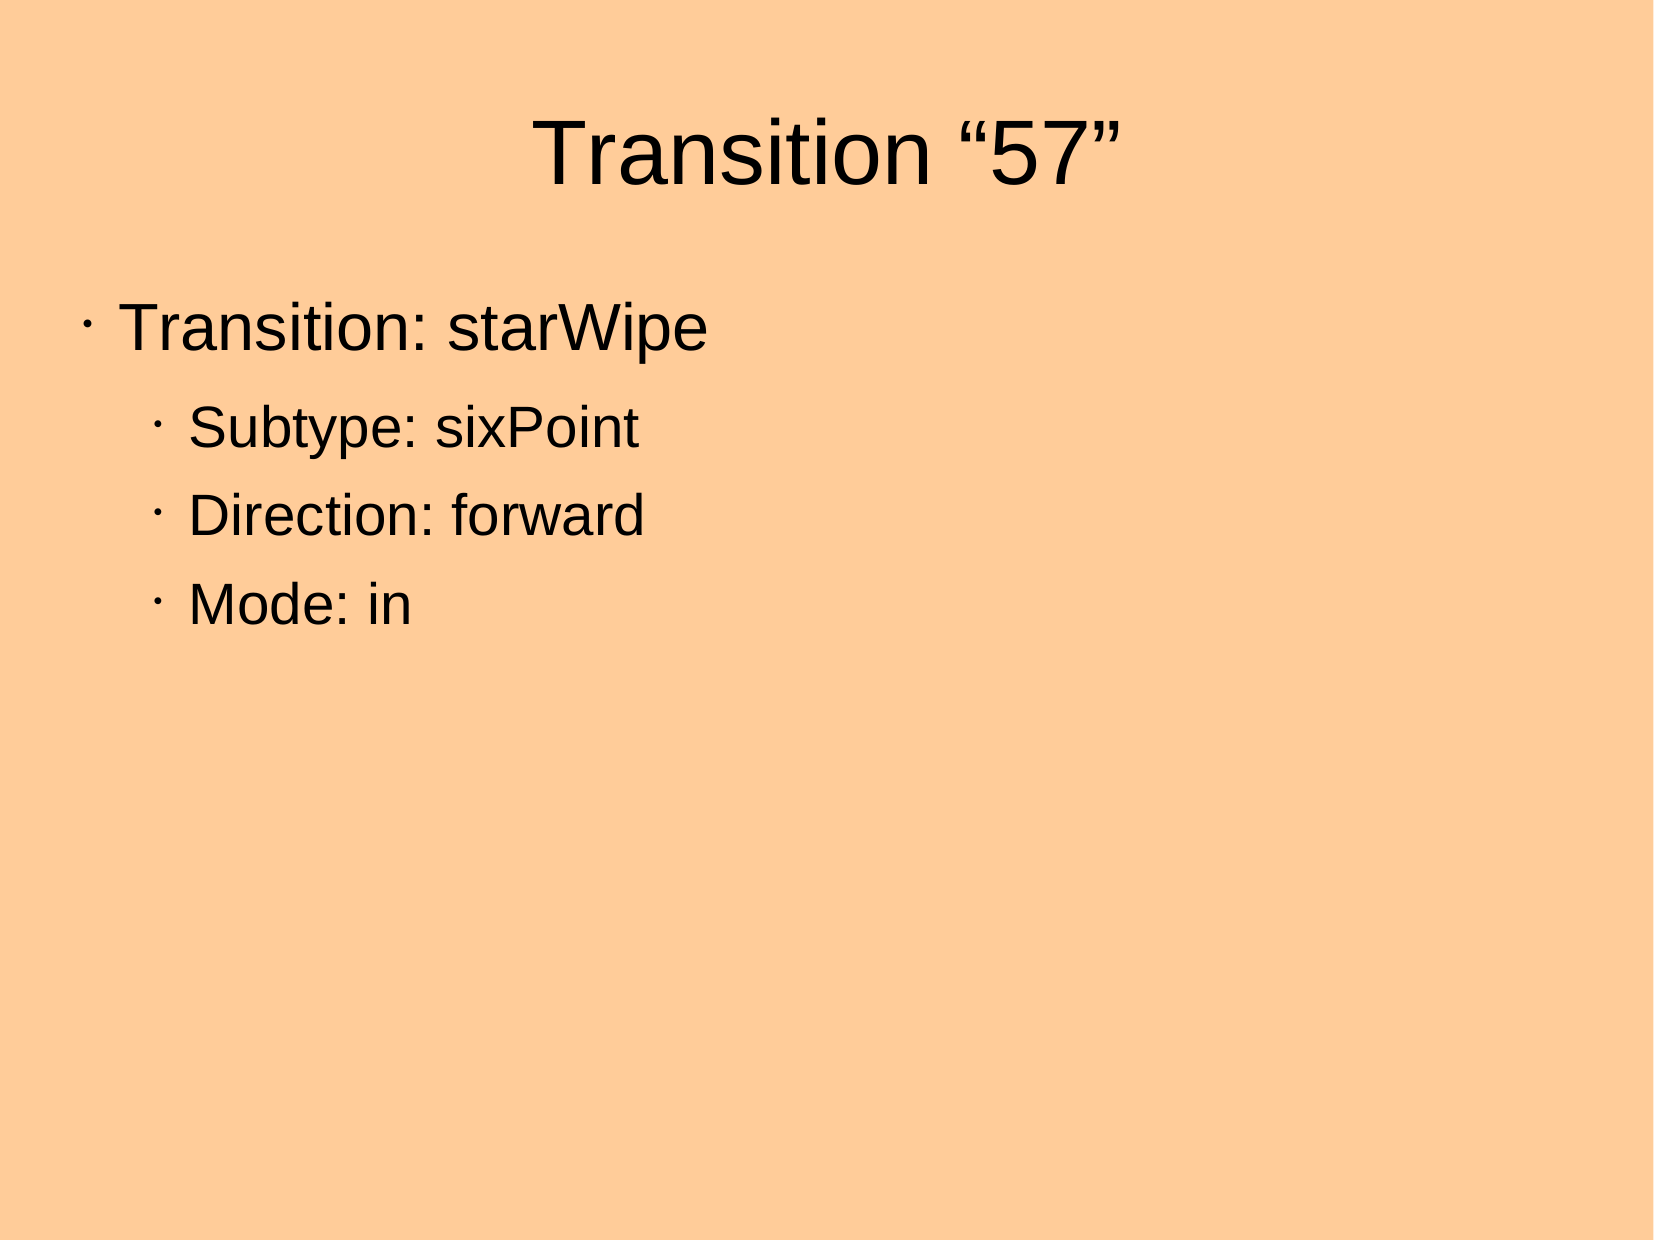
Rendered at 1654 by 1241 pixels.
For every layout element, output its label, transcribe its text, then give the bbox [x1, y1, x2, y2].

title Transition “57” [82, 49, 1571, 257]
list Transition: starWipe Subtype: sixPoint Direction: forward Mode: in [82, 290, 1571, 1080]
